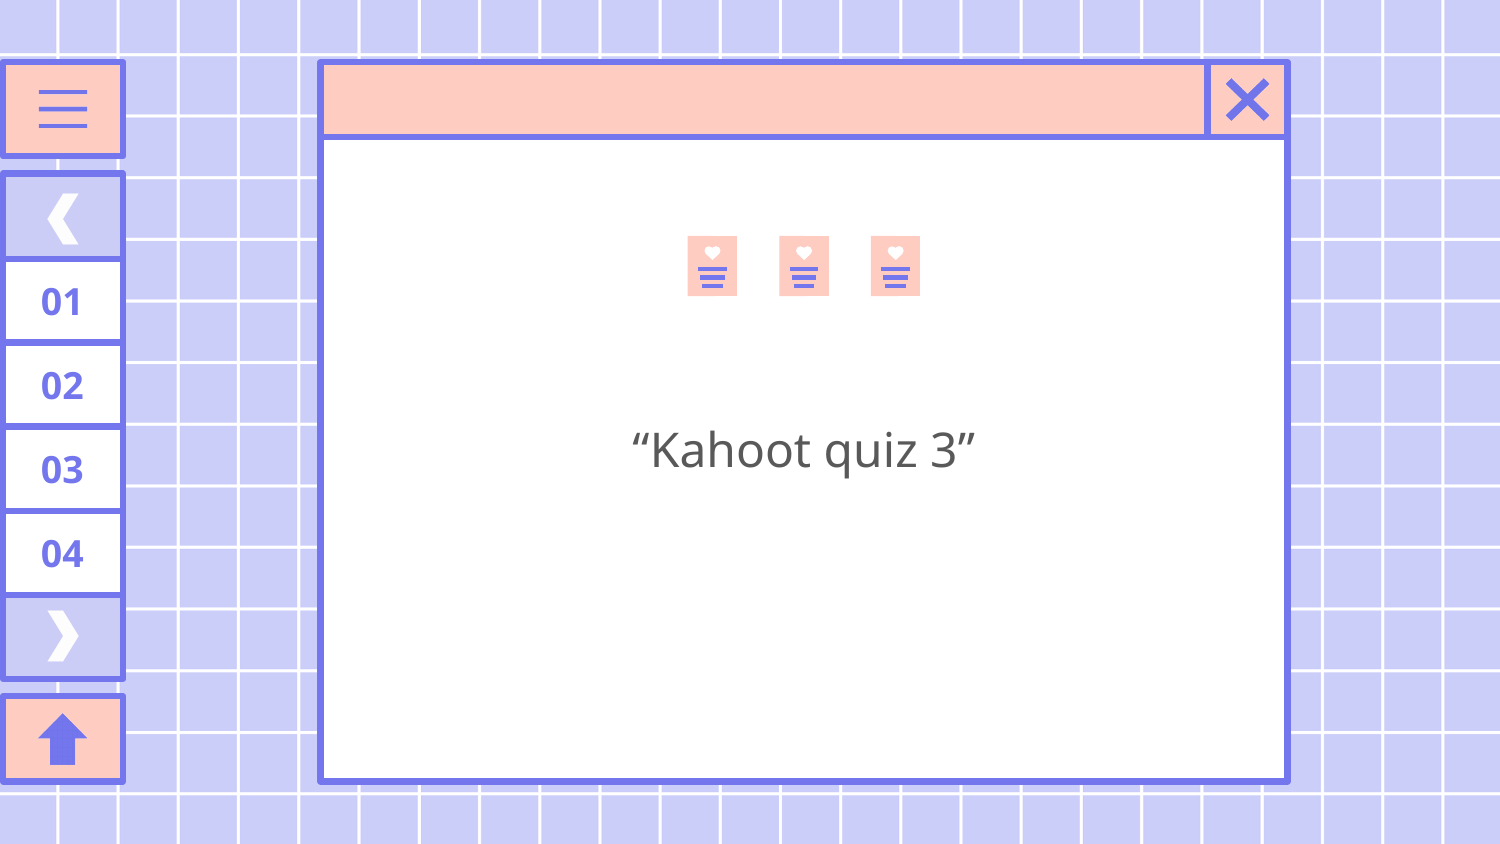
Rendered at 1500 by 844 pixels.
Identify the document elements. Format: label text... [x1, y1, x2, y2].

picture [37, 713, 87, 765]
picture [38, 610, 88, 662]
picture [0, 0, 1500, 844]
text_box [870, 235, 920, 297]
text_box 03 [20, 449, 104, 487]
title “Kahoot quiz 3” [405, 342, 1203, 555]
text_box 04 [20, 533, 104, 572]
text_box [779, 235, 829, 297]
text_box 02 [20, 365, 104, 403]
text_box [687, 235, 737, 297]
picture [38, 193, 88, 245]
picture [38, 90, 88, 128]
text_box 01 [20, 281, 104, 319]
